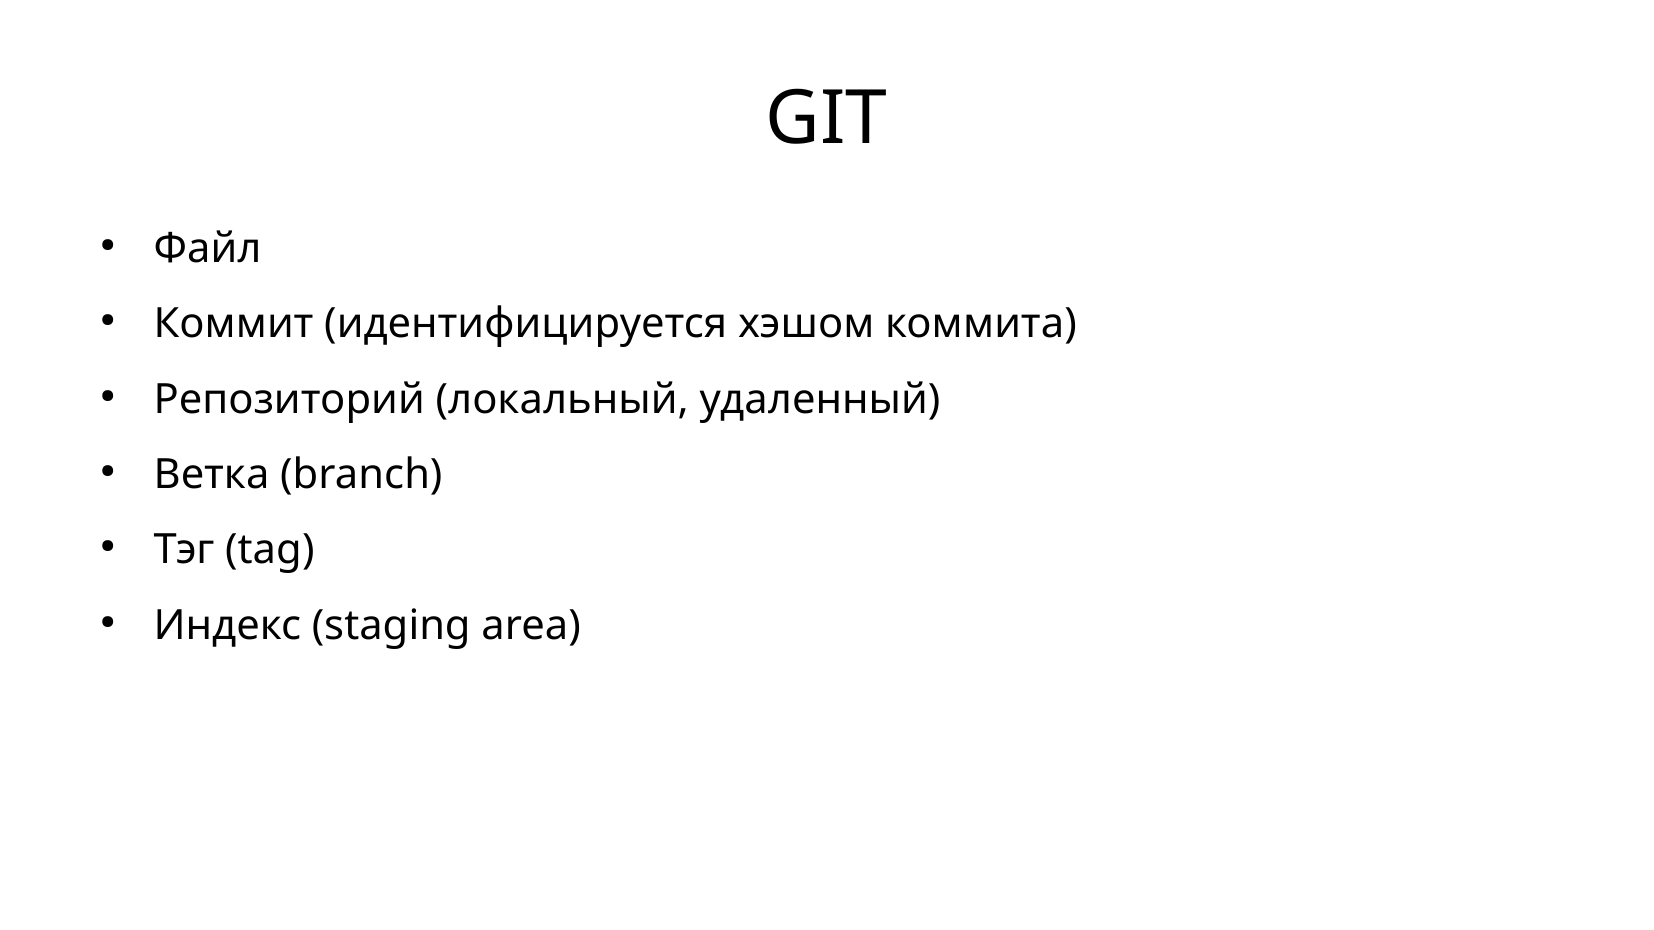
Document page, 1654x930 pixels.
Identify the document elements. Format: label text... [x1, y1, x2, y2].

list Файл Коммит (идентифицируется хэшом коммита) Репозиторий (локальный, удаленный) Ветка (branch) Тэг (tag) Индекс (staging area) [82, 217, 1571, 757]
title GIT [82, 37, 1571, 193]
